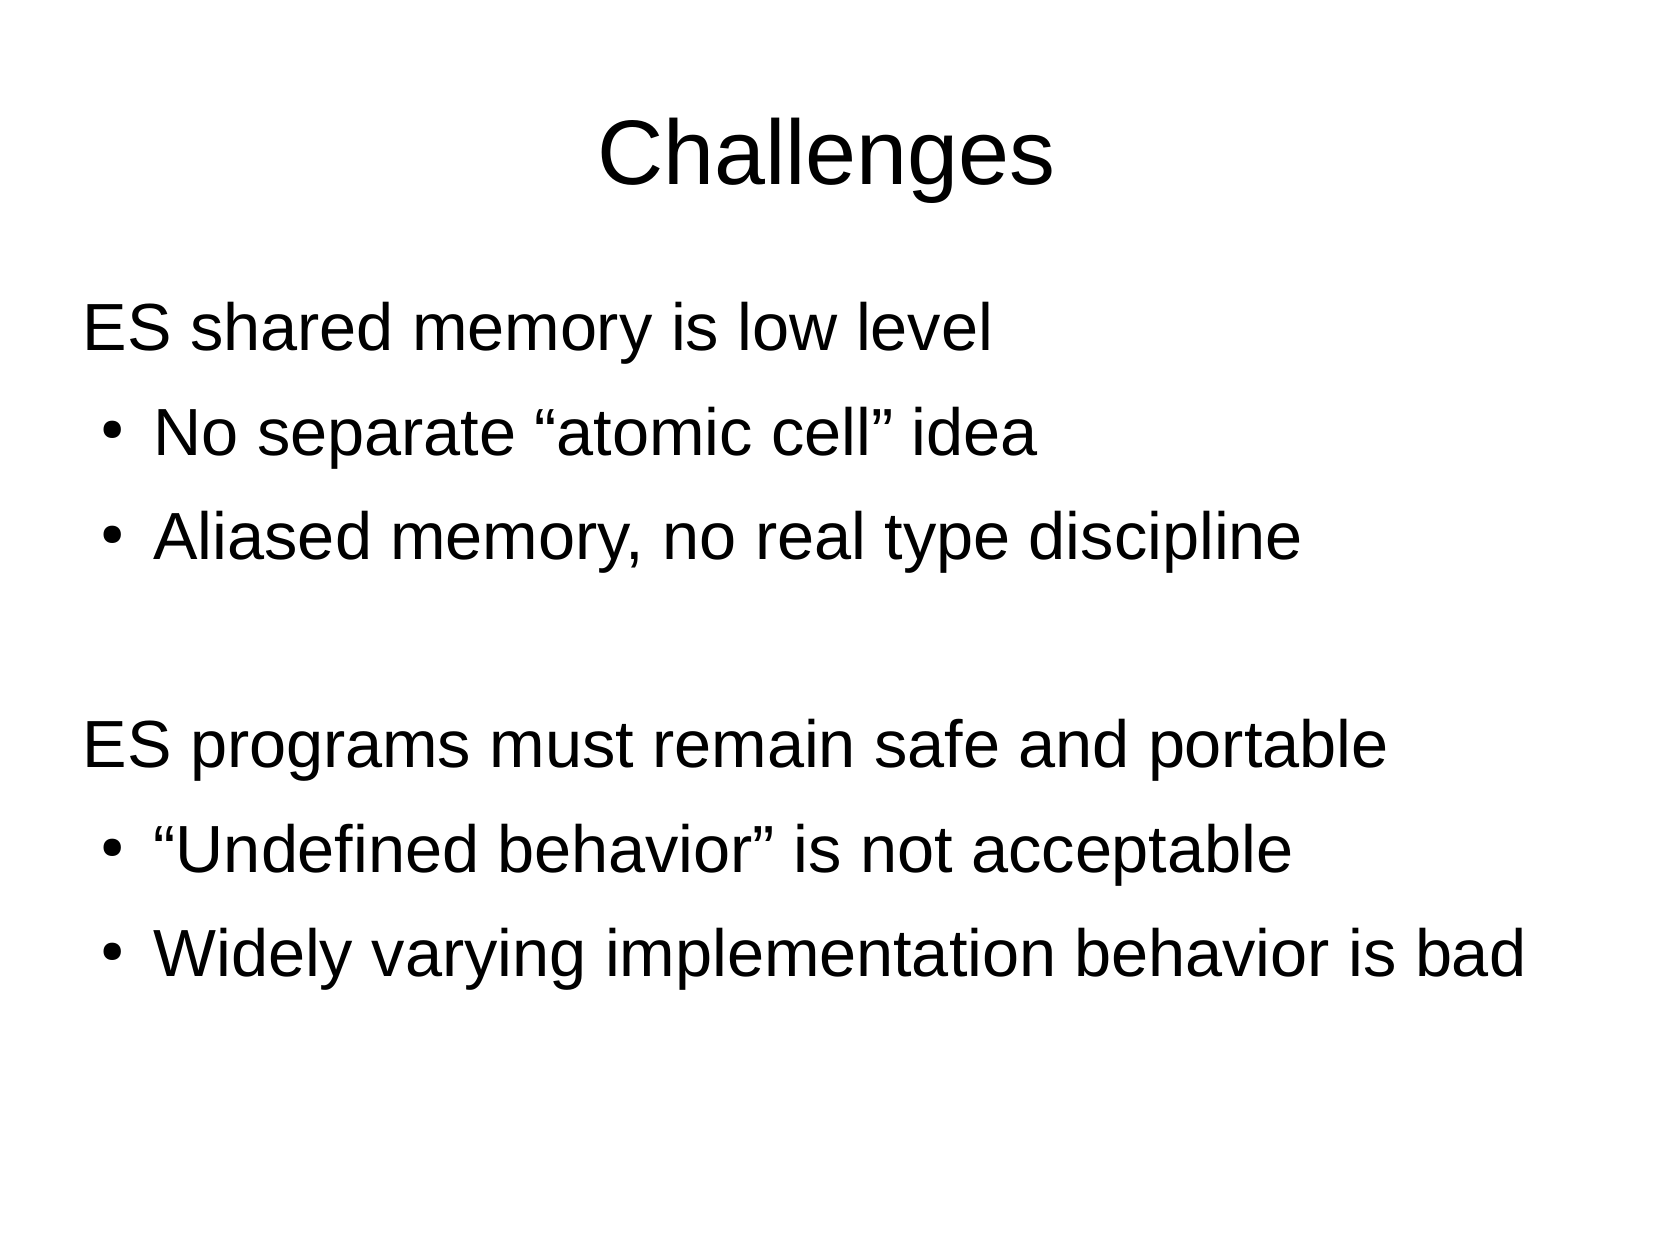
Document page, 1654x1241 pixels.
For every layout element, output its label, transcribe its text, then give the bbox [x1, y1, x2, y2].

title Challenges [82, 49, 1571, 257]
list ES shared memory is low level No separate “atomic cell” idea Aliased memory, no real type discipline ES programs must remain safe and portable “Undefined behavior” is not acceptable Widely varying implementation behavior is bad [82, 290, 1571, 1010]
